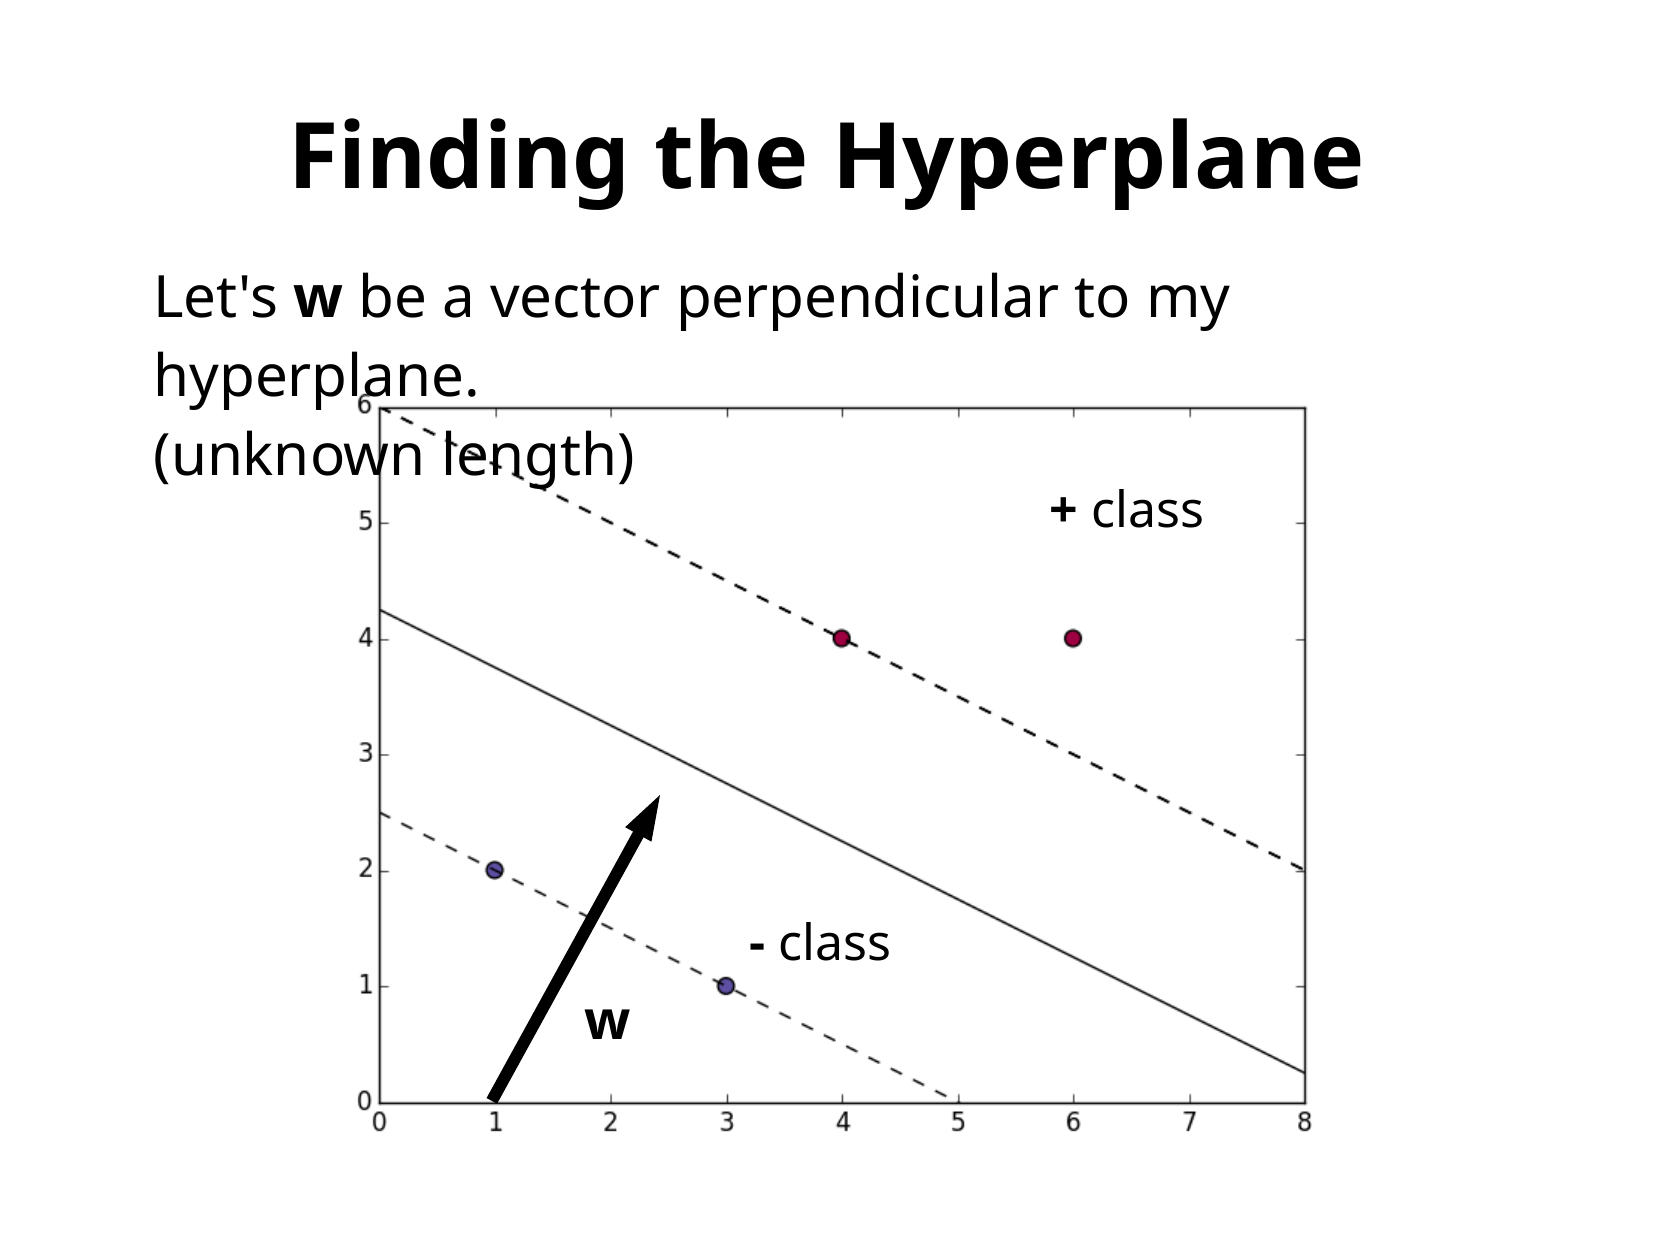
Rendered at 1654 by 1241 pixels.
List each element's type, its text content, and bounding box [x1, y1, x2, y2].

picture [230, 974, 1424, 1203]
text_box + class [1035, 466, 1246, 541]
text_box w [570, 973, 676, 1053]
text_box - class [735, 900, 946, 974]
title Finding the Hyperplane [82, 49, 1571, 254]
list Let's w be a vector perpendicular to my hyperplane. (unknown length) [82, 254, 1571, 974]
